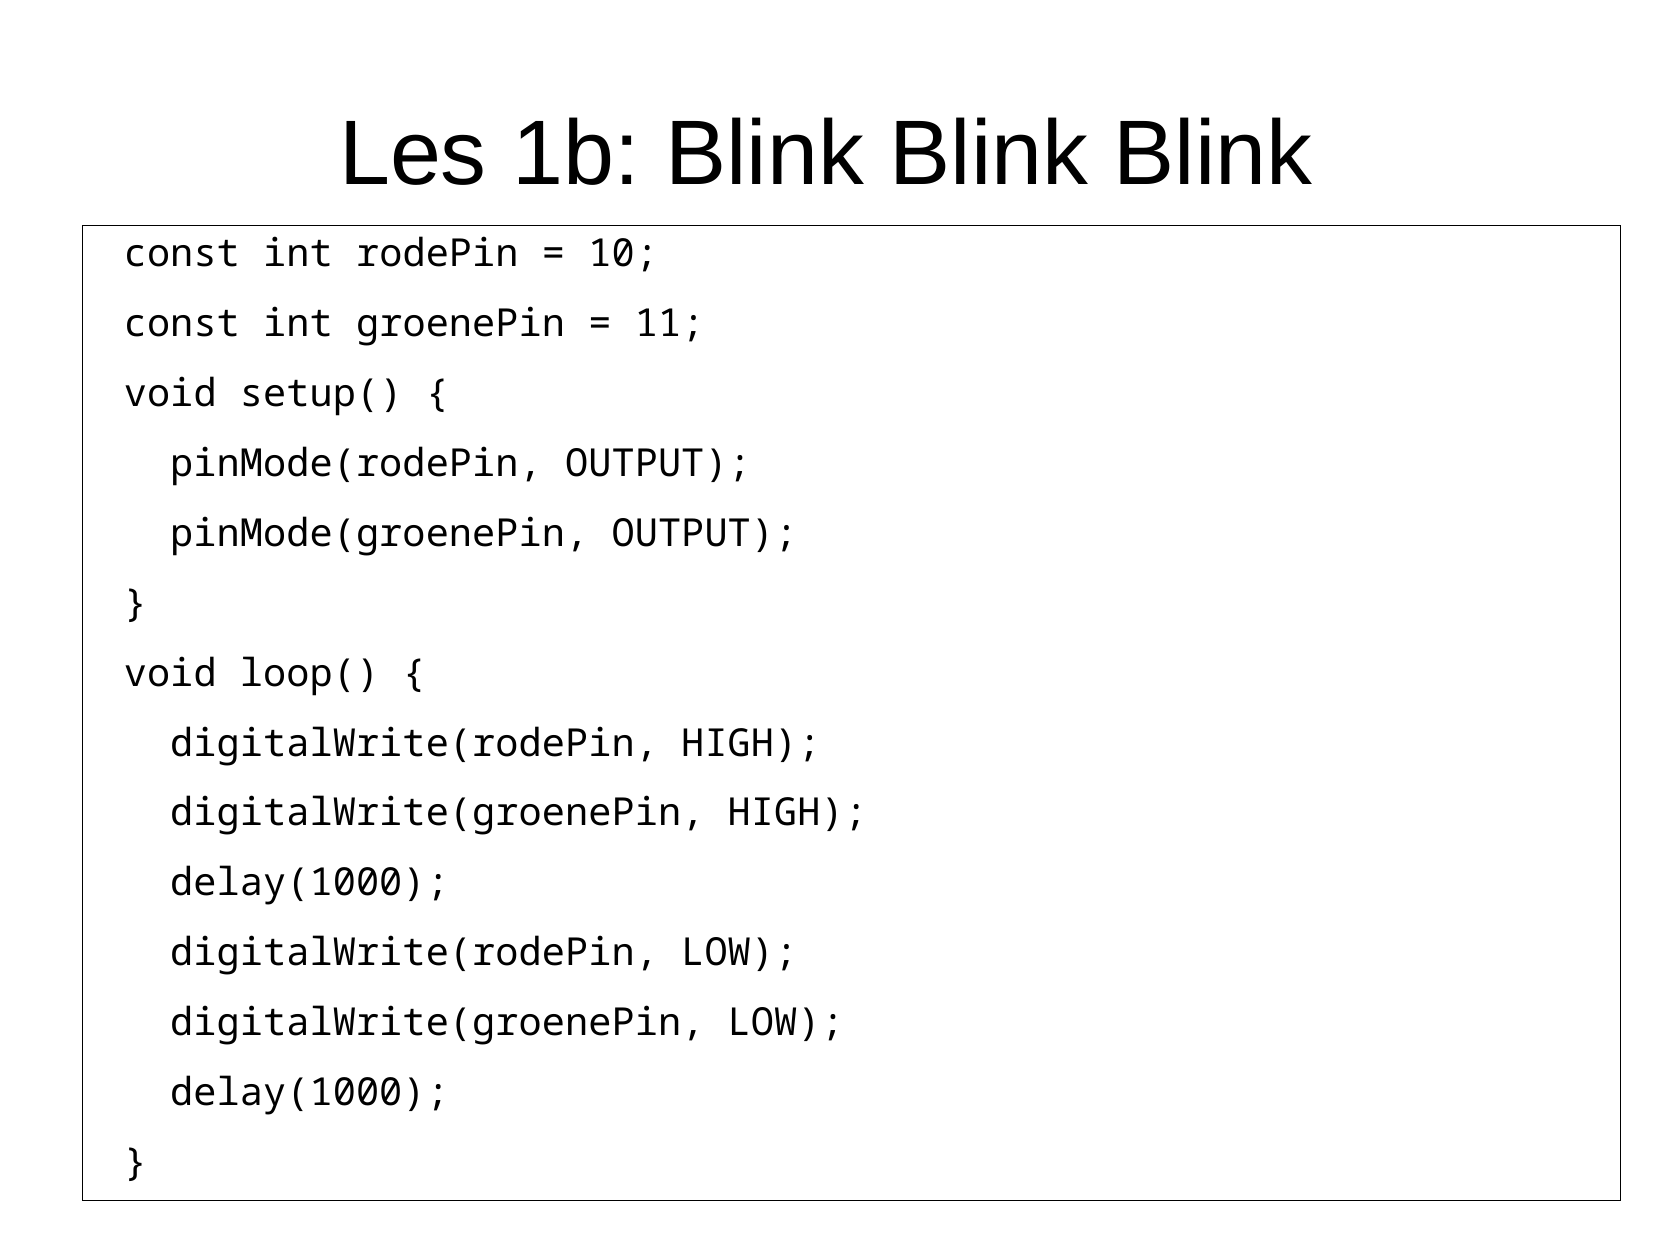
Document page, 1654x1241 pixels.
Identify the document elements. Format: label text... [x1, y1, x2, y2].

list const int rodePin = 10; const int groenePin = 11; void setup() { pinMode(rodePin, OUTPUT); pinMode(groenePin, OUTPUT); } void loop() { digitalWrite(rodePin, HIGH); digitalWrite(groenePin, HIGH); delay(1000); digitalWrite(rodePin, LOW); digitalWrite(groenePin, LOW); delay(1000); } [82, 225, 1621, 1201]
title Les 1b: Blink Blink Blink [82, 49, 1571, 225]
